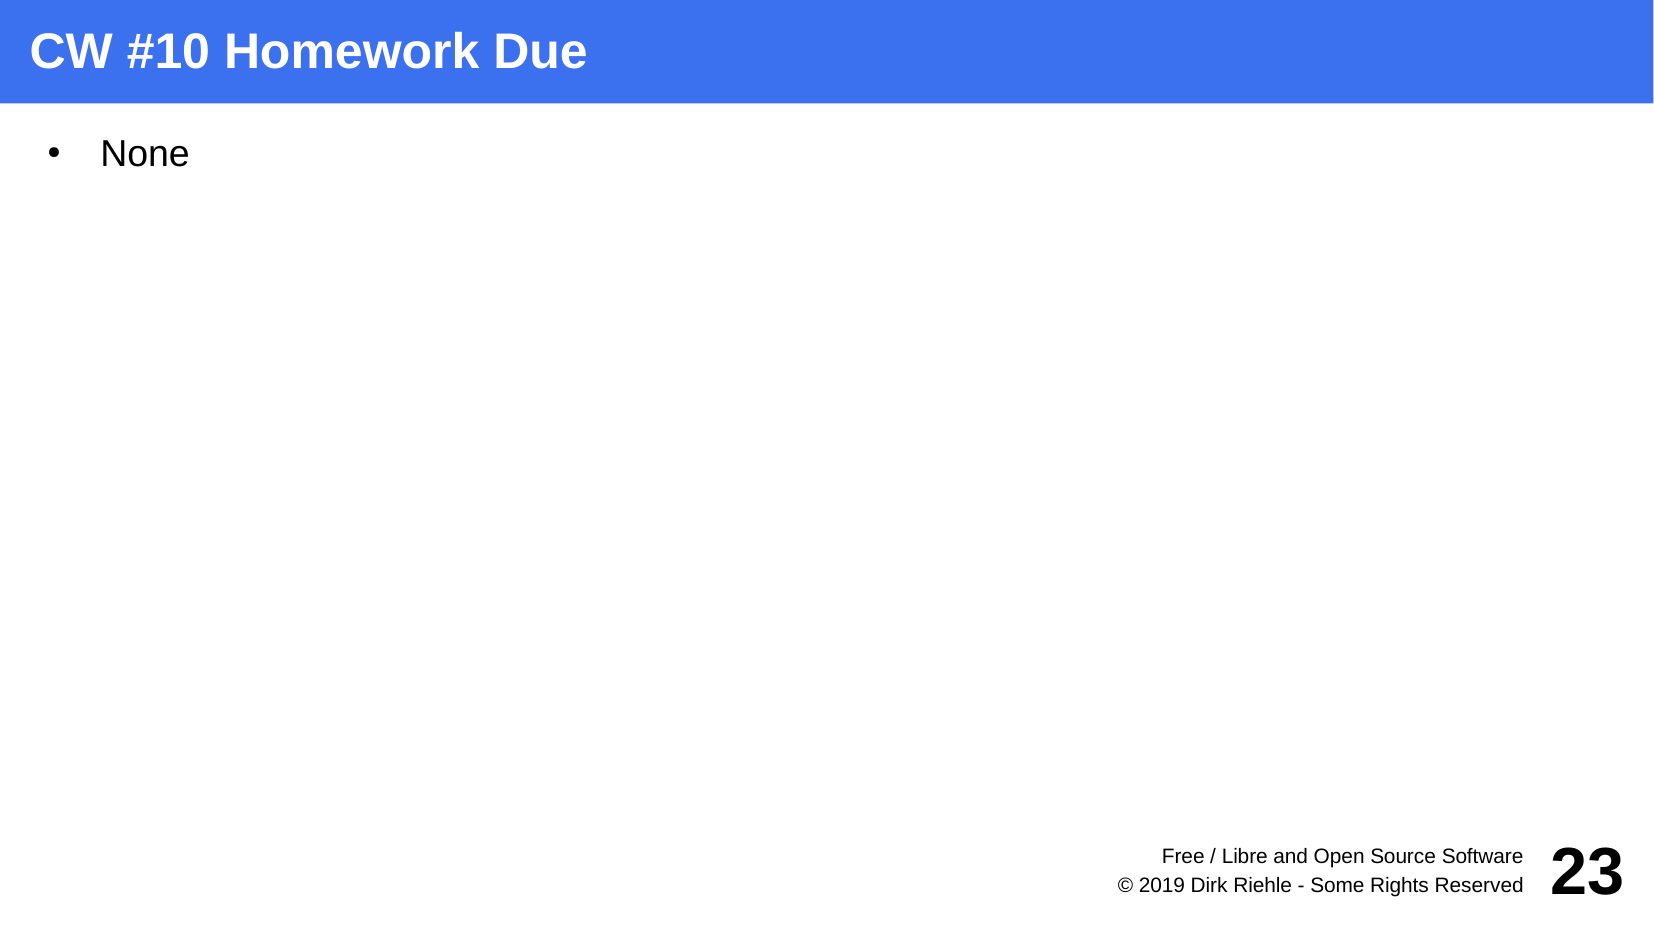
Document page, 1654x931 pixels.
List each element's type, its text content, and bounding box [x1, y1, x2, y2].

title CW #10 Homework Due [0, 0, 1654, 104]
list None [29, 132, 1625, 813]
